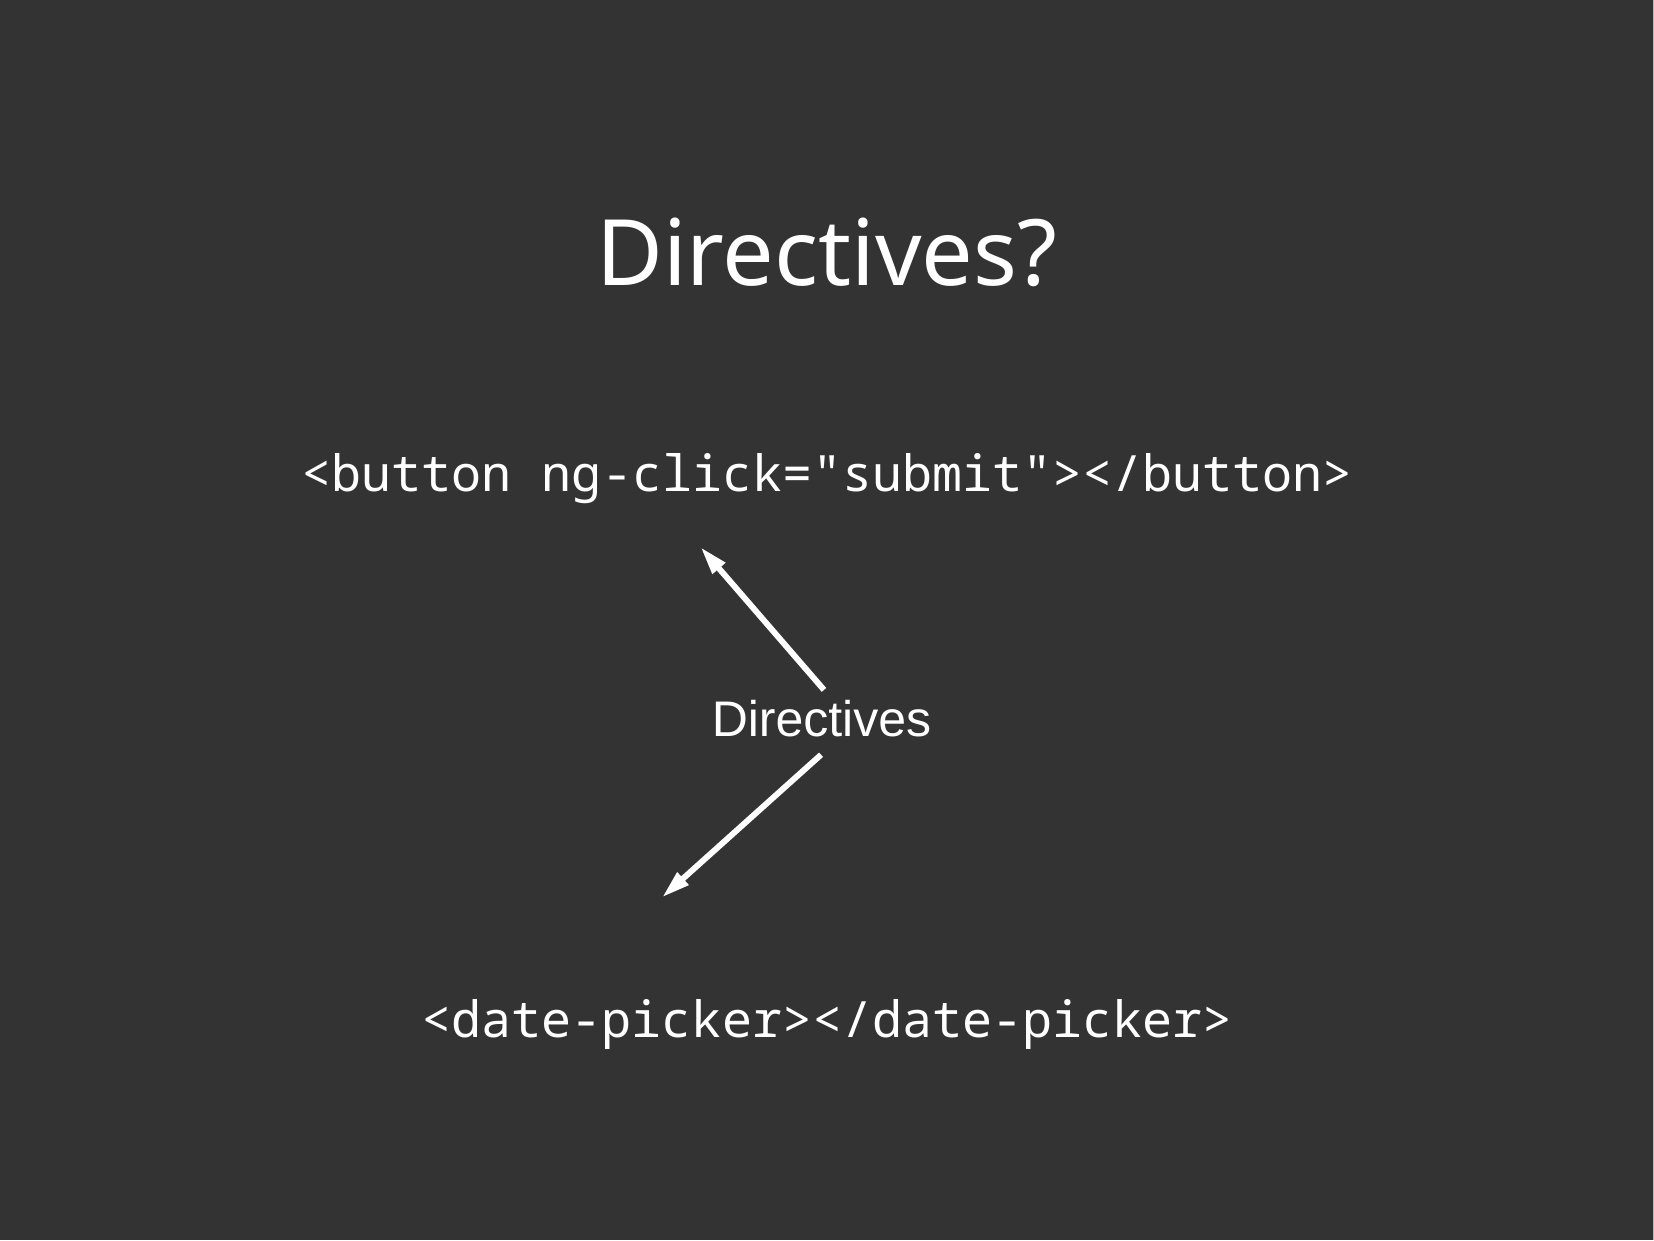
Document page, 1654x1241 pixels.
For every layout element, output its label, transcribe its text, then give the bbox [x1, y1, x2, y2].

text_box Directives [697, 683, 947, 756]
subtitle Directives? <button ng-click="submit"></button> <date-picker></date-picker> [82, 260, 1571, 980]
